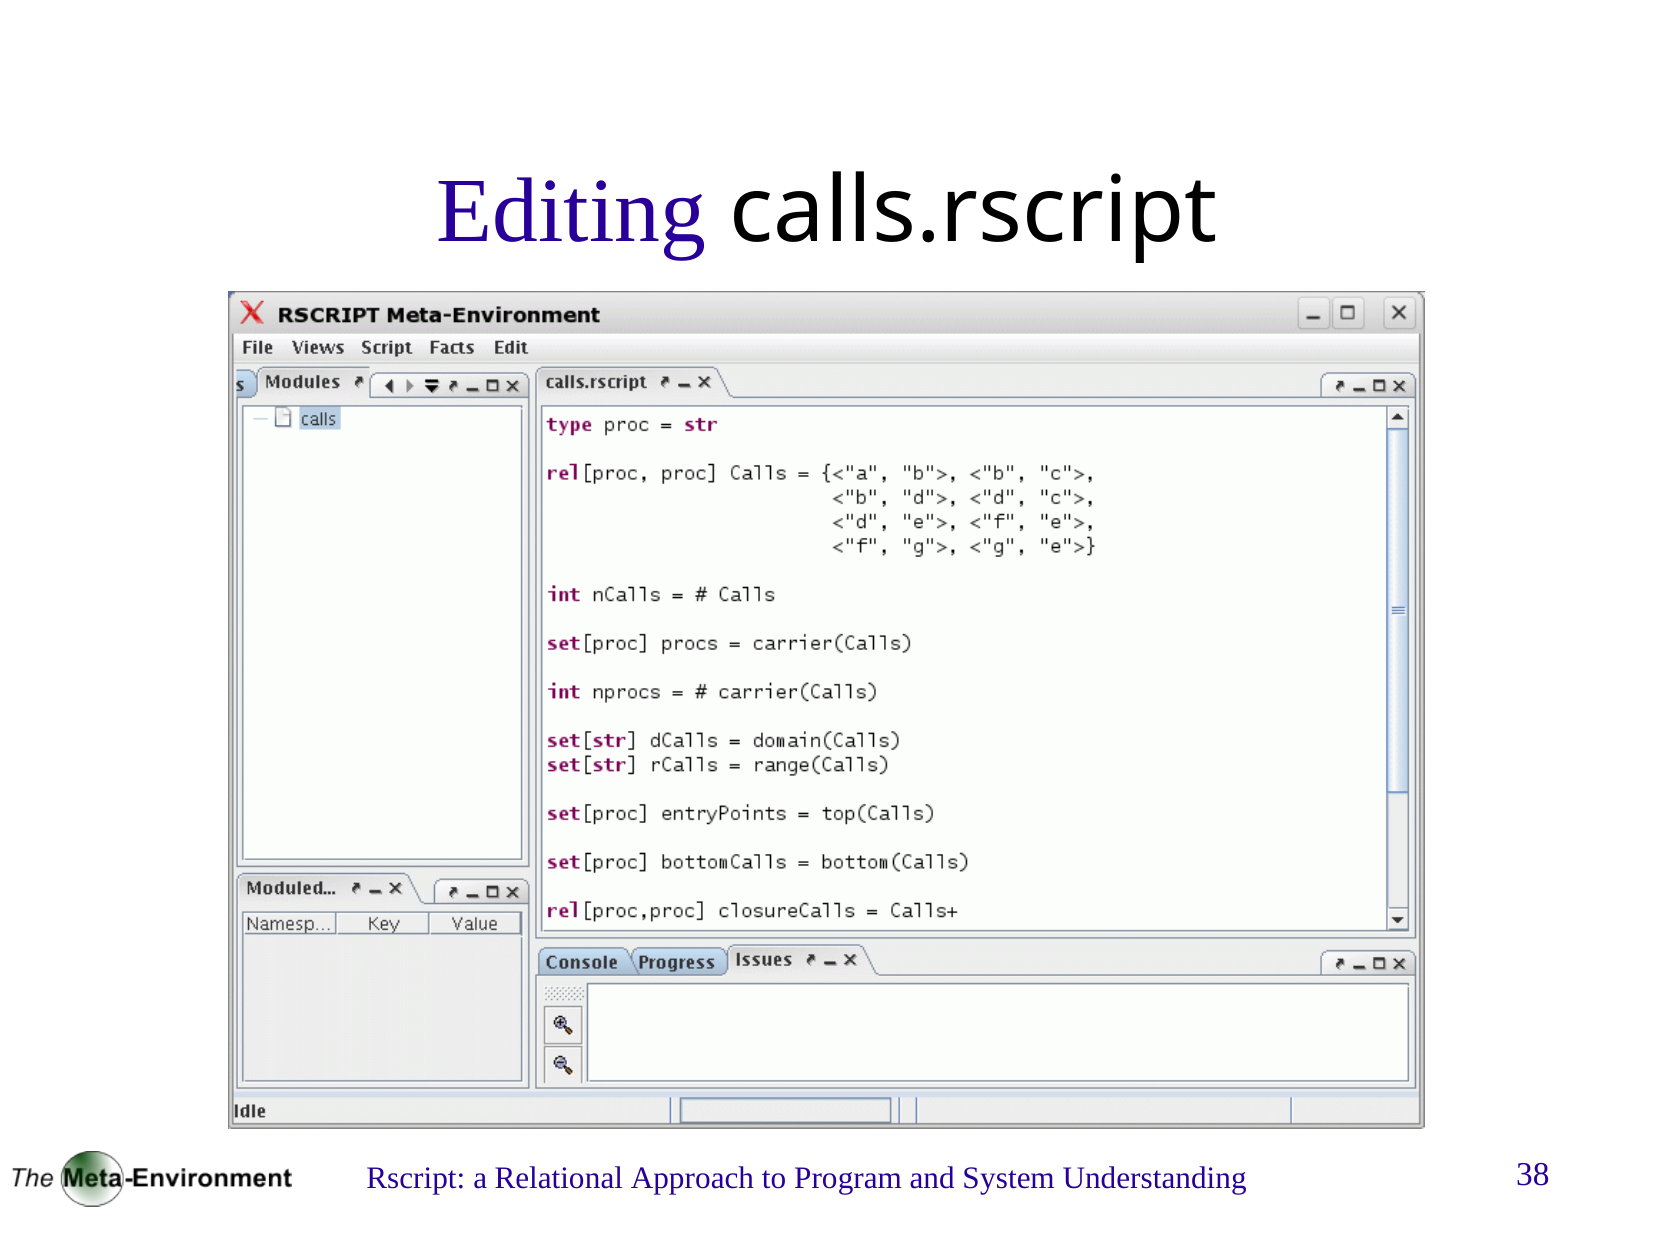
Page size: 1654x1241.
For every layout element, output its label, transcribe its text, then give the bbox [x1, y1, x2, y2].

title Editing calls.rscript [121, 102, 1534, 311]
picture [12, 1151, 292, 1207]
picture [228, 291, 1425, 1129]
